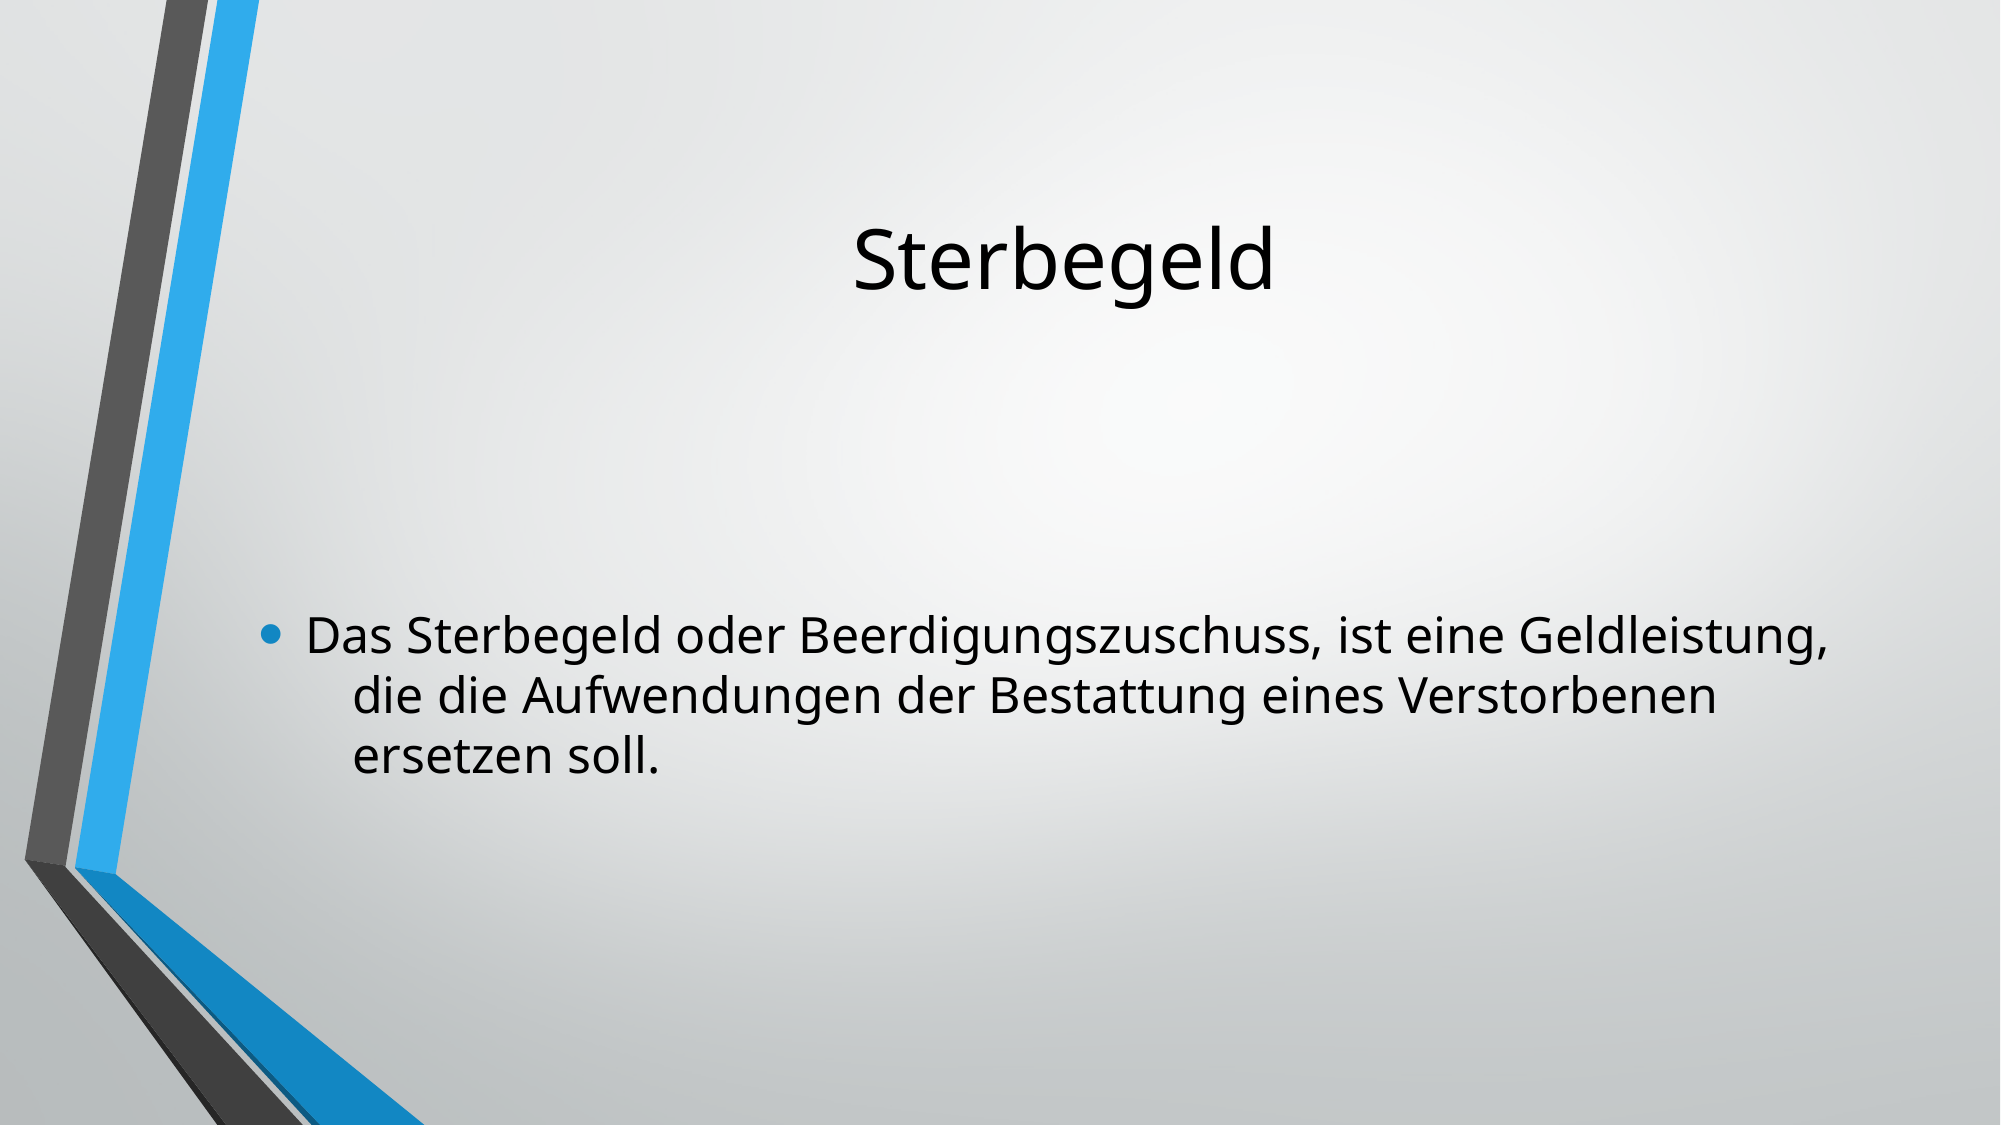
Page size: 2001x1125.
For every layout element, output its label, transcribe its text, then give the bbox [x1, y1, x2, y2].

title Sterbegeld [243, 112, 1887, 400]
list Das Sterbegeld oder Beerdigungszuschuss, ist eine Geldleistung, die die Aufwendungen der Bestattung eines Verstorbenen ersetzen soll. [243, 437, 1887, 950]
